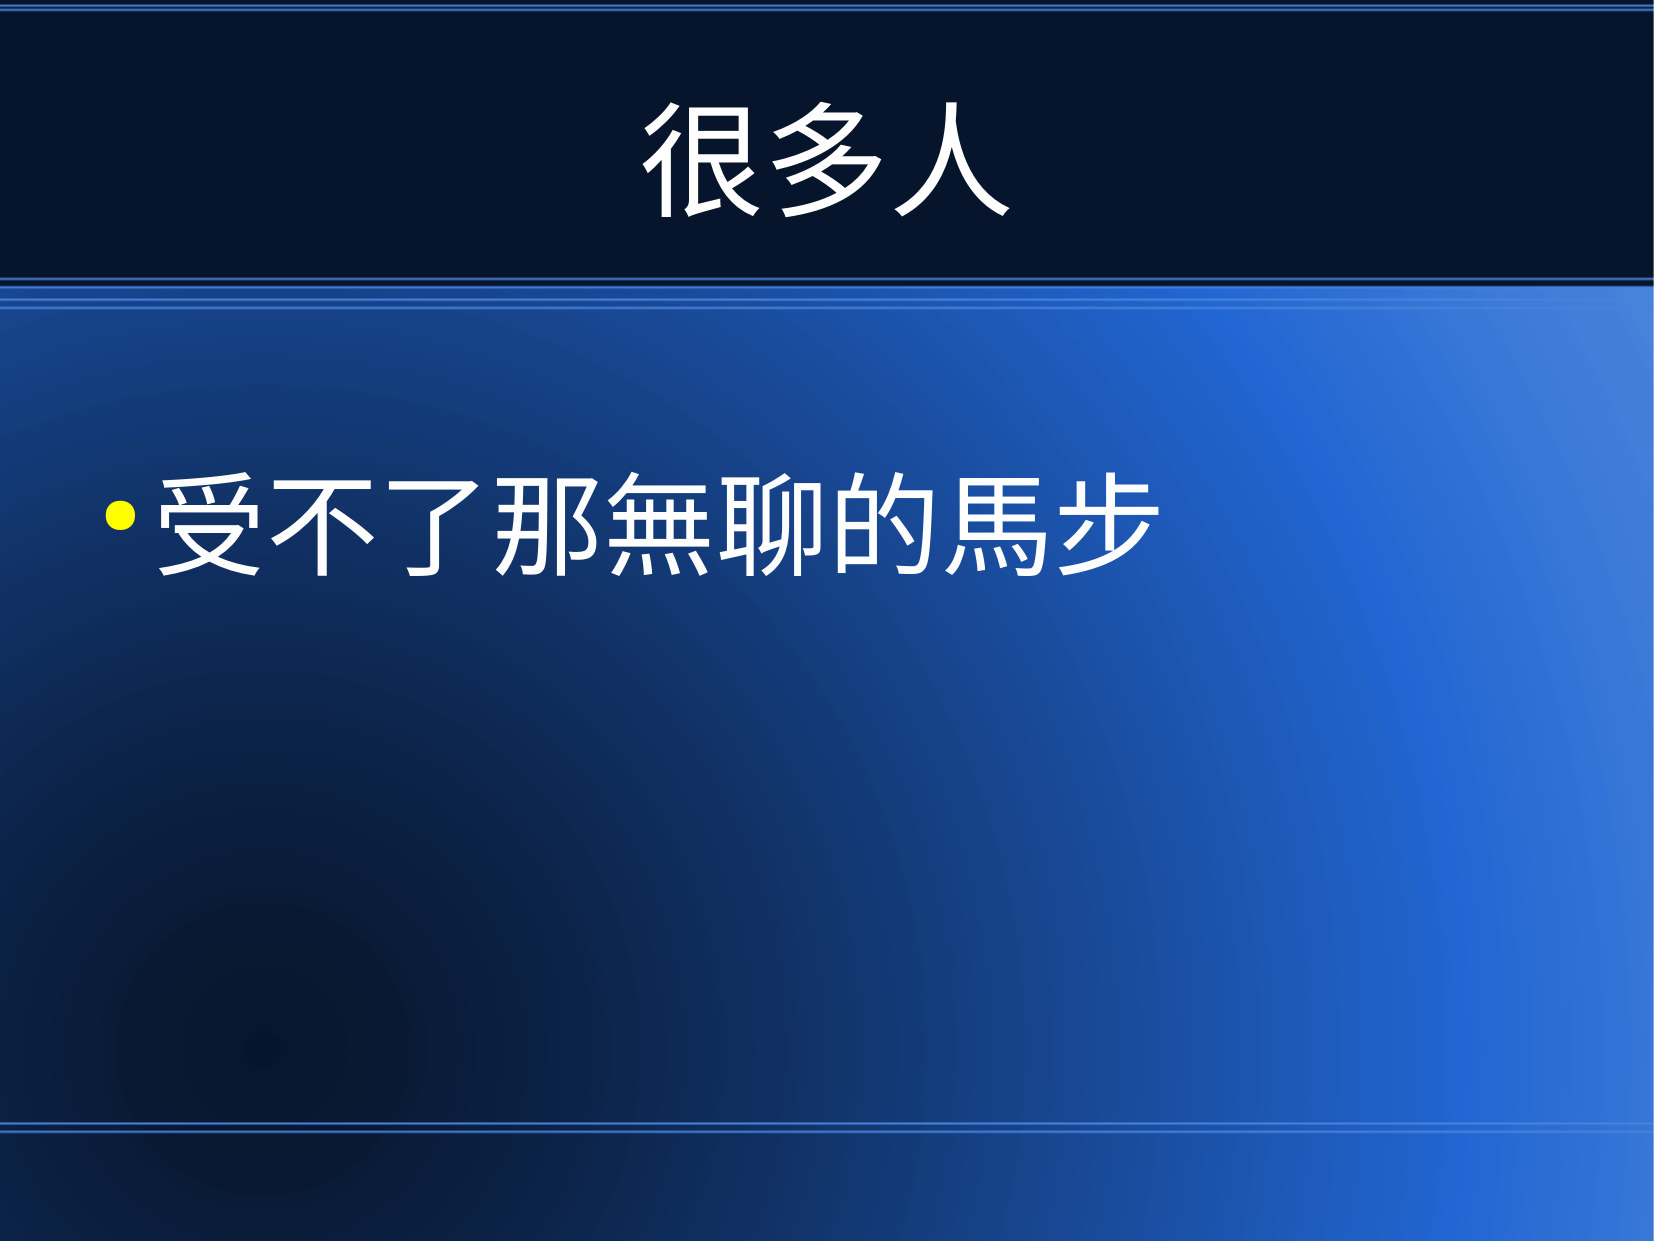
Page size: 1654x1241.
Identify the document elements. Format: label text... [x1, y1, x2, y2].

title 很多人 [82, 49, 1571, 257]
picture [0, 0, 1654, 1241]
list 受不了那無聊的馬步 [82, 355, 1571, 1241]
